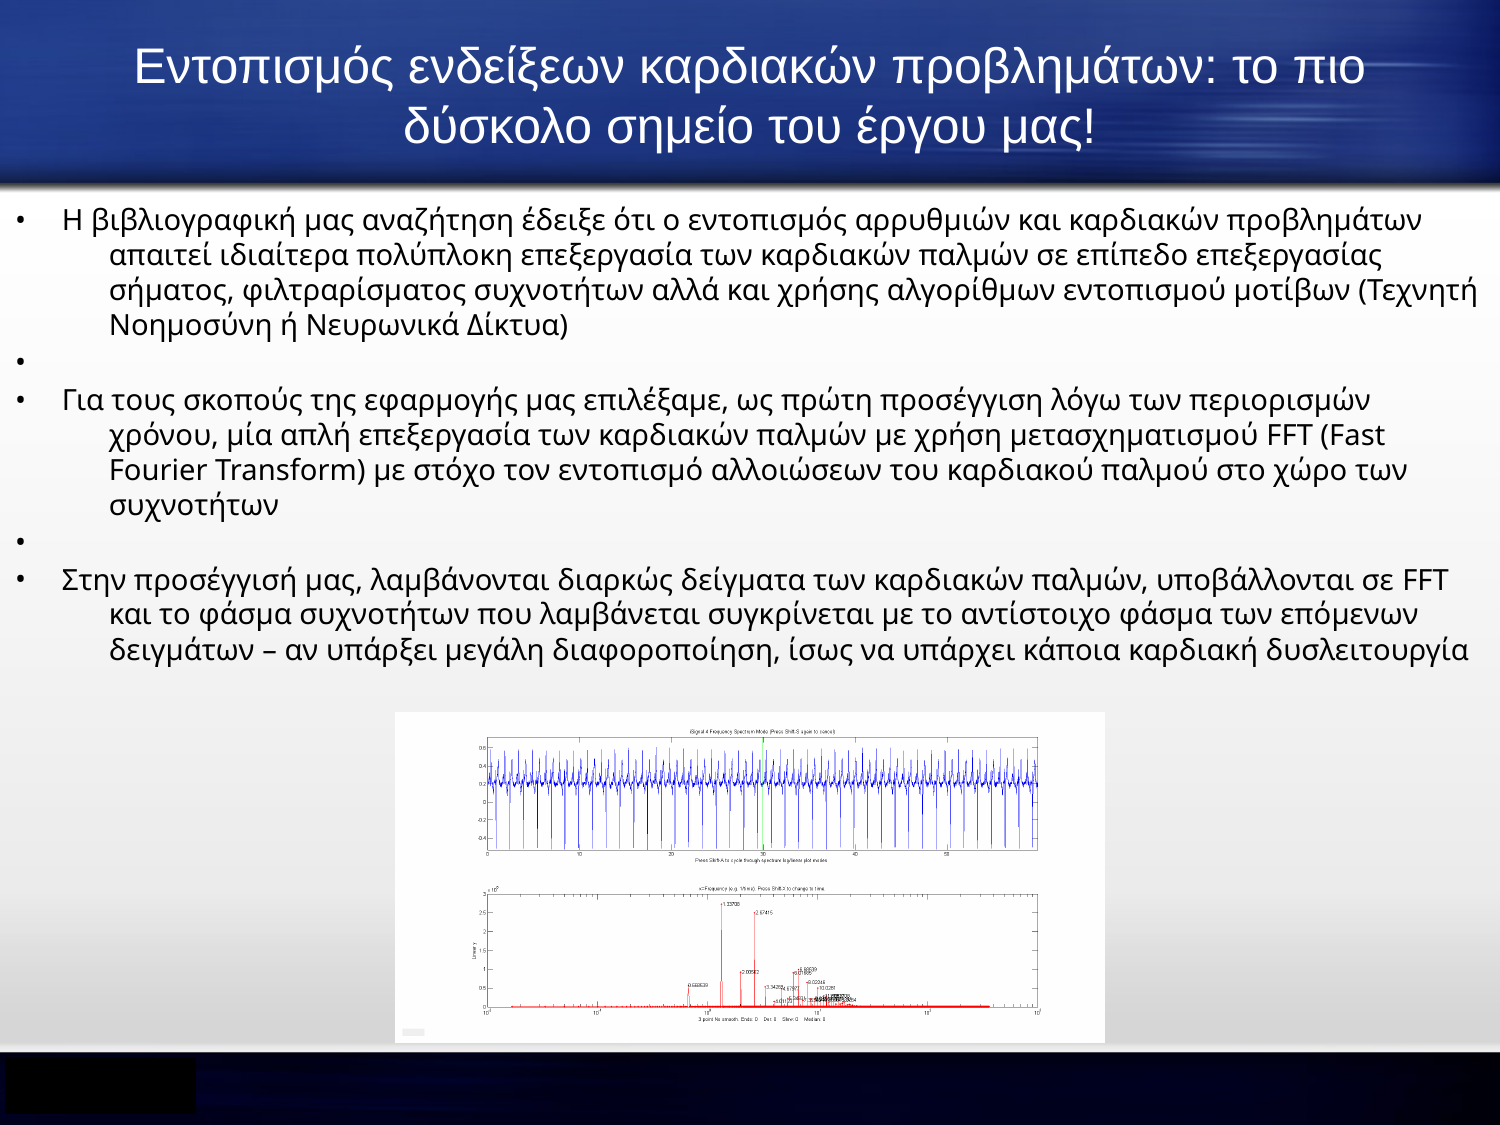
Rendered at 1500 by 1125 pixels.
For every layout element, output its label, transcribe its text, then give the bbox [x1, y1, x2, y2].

text_box [6, 1059, 195, 1113]
text_box Η βιβλιογραφική μας αναζήτηση έδειξε ότι ο εντοπισμός αρρυθμιών και καρδιακών προβλημάτων απαιτεί ιδιαίτερα πολύπλοκη επεξεργασία των καρδιακών παλμών σε επίπεδο επεξεργασίας σήματος, φιλτραρίσματος συχνοτήτων αλλά και χρήσης αλγορίθμων εντοπισμού μοτίβων (Τεχνητή Νοημοσύνη ή Νευρωνικά Δίκτυα) Για τους σκοπούς της εφαρμογής μας επιλέξαμε, ως πρώτη προσέγγιση λόγω των περιορισμών χρόνου, μία απλή επεξεργασία των καρδιακών παλμών με χρήση μετασχηματισμού FFT (Fast Fourier Transform) με στόχο τον εντοπισμό αλλοιώσεων του καρδιακού παλμού στο χώρο των συχνοτήτων Στην προσέγγισή μας, λαμβάνονται διαρκώς δείγματα των καρδιακών παλμών, υποβάλλονται σε FFT και το φάσμα συχνοτήτων που λαμβάνεται συγκρίνεται με το αντίστοιχο φάσμα των επόμενων δειγμάτων – αν υπάρξει μεγάλη διαφοροποίηση, ίσως να υπάρχει κάποια καρδιακή δυσλειτουργία [0, 194, 1500, 673]
picture [395, 712, 1105, 1043]
title Εντοπισμός ενδείξεων καρδιακών προβλημάτων: το πιο δύσκολο σημείο του έργου μας! [75, 7, 1426, 180]
